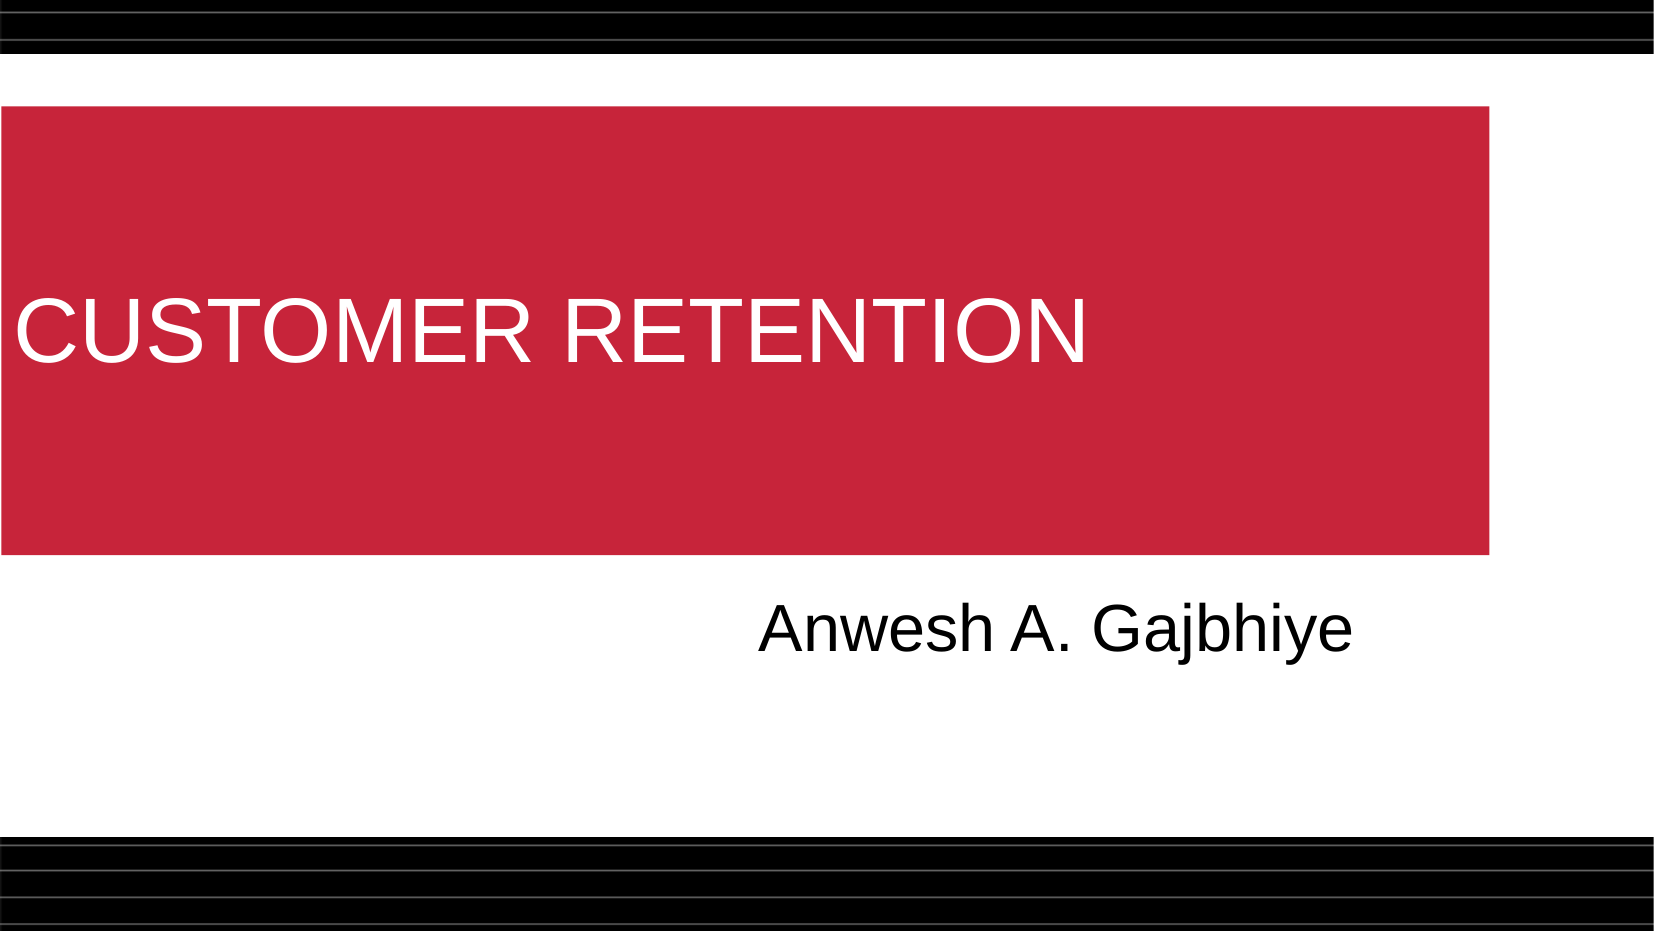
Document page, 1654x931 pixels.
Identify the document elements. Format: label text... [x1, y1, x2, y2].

picture [0, 0, 1654, 54]
title CUSTOMER RETENTION [1, 106, 1490, 556]
picture [0, 837, 1654, 931]
subtitle Anwesh A. Gajbhiye [625, 590, 1489, 804]
